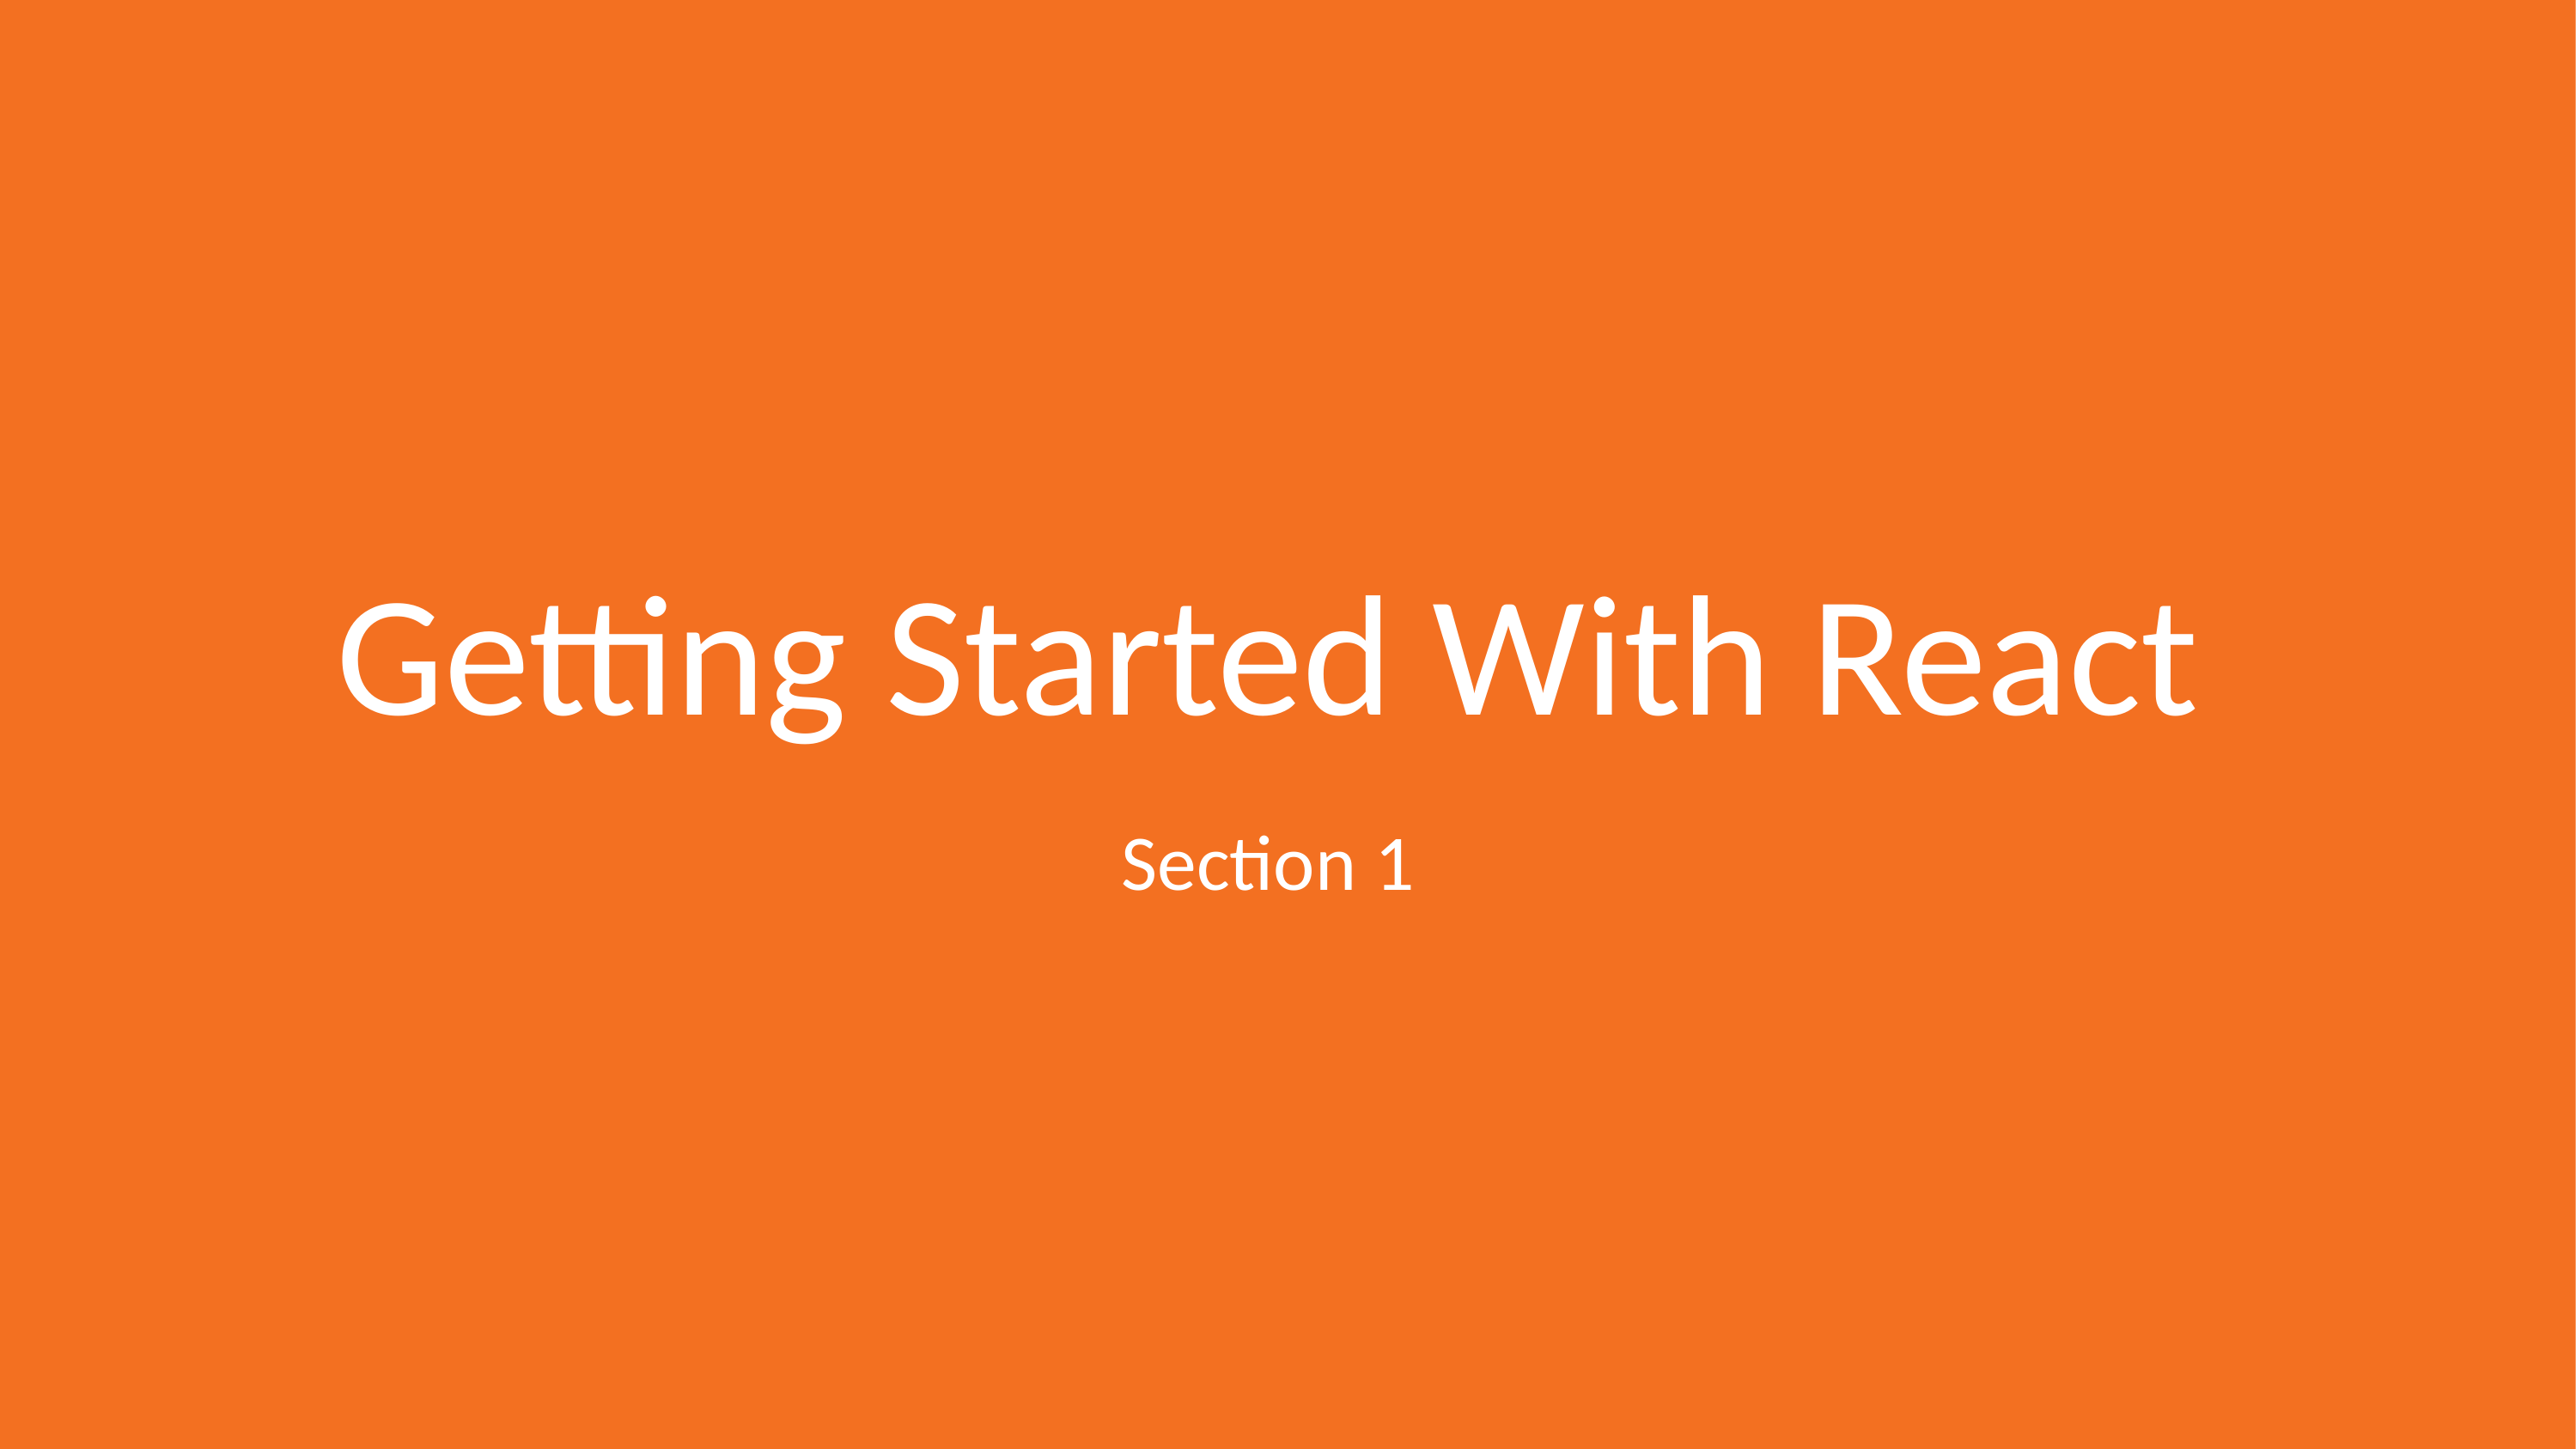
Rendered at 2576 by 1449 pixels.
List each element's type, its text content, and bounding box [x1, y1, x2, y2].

title Getting Started With React [110, 512, 2427, 776]
subtitle Section 1 [110, 785, 2427, 908]
